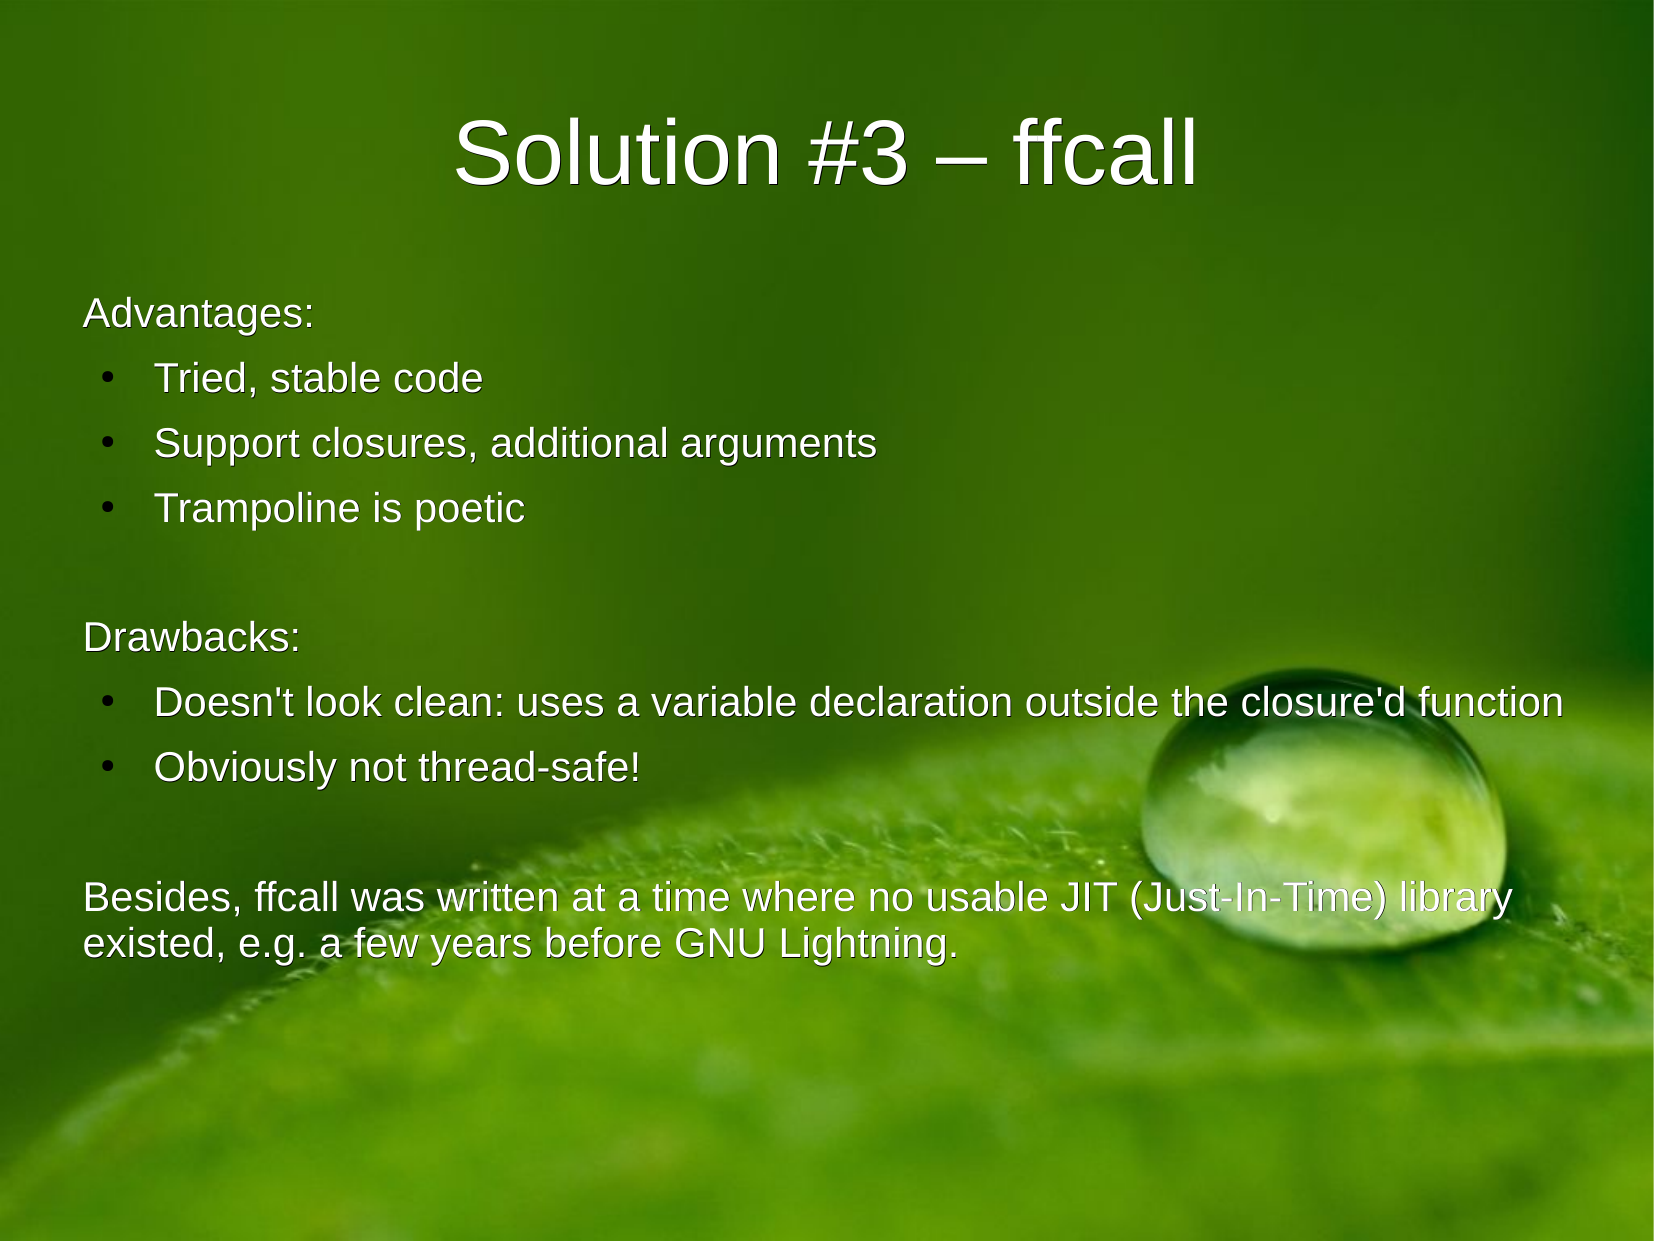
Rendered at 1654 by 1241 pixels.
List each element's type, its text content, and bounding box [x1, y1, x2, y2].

picture [0, 0, 1654, 1241]
list Advantages: Tried, stable code Support closures, additional arguments Trampoline is poetic Drawbacks: Doesn't look clean: uses a variable declaration outside the closure'd function Obviously not thread-safe! Besides, ffcall was written at a time where no usable JIT (Just-In-Time) library existed, e.g. a few years before GNU Lightning. [82, 290, 1571, 967]
title Solution #3 – ffcall [82, 56, 1571, 250]
